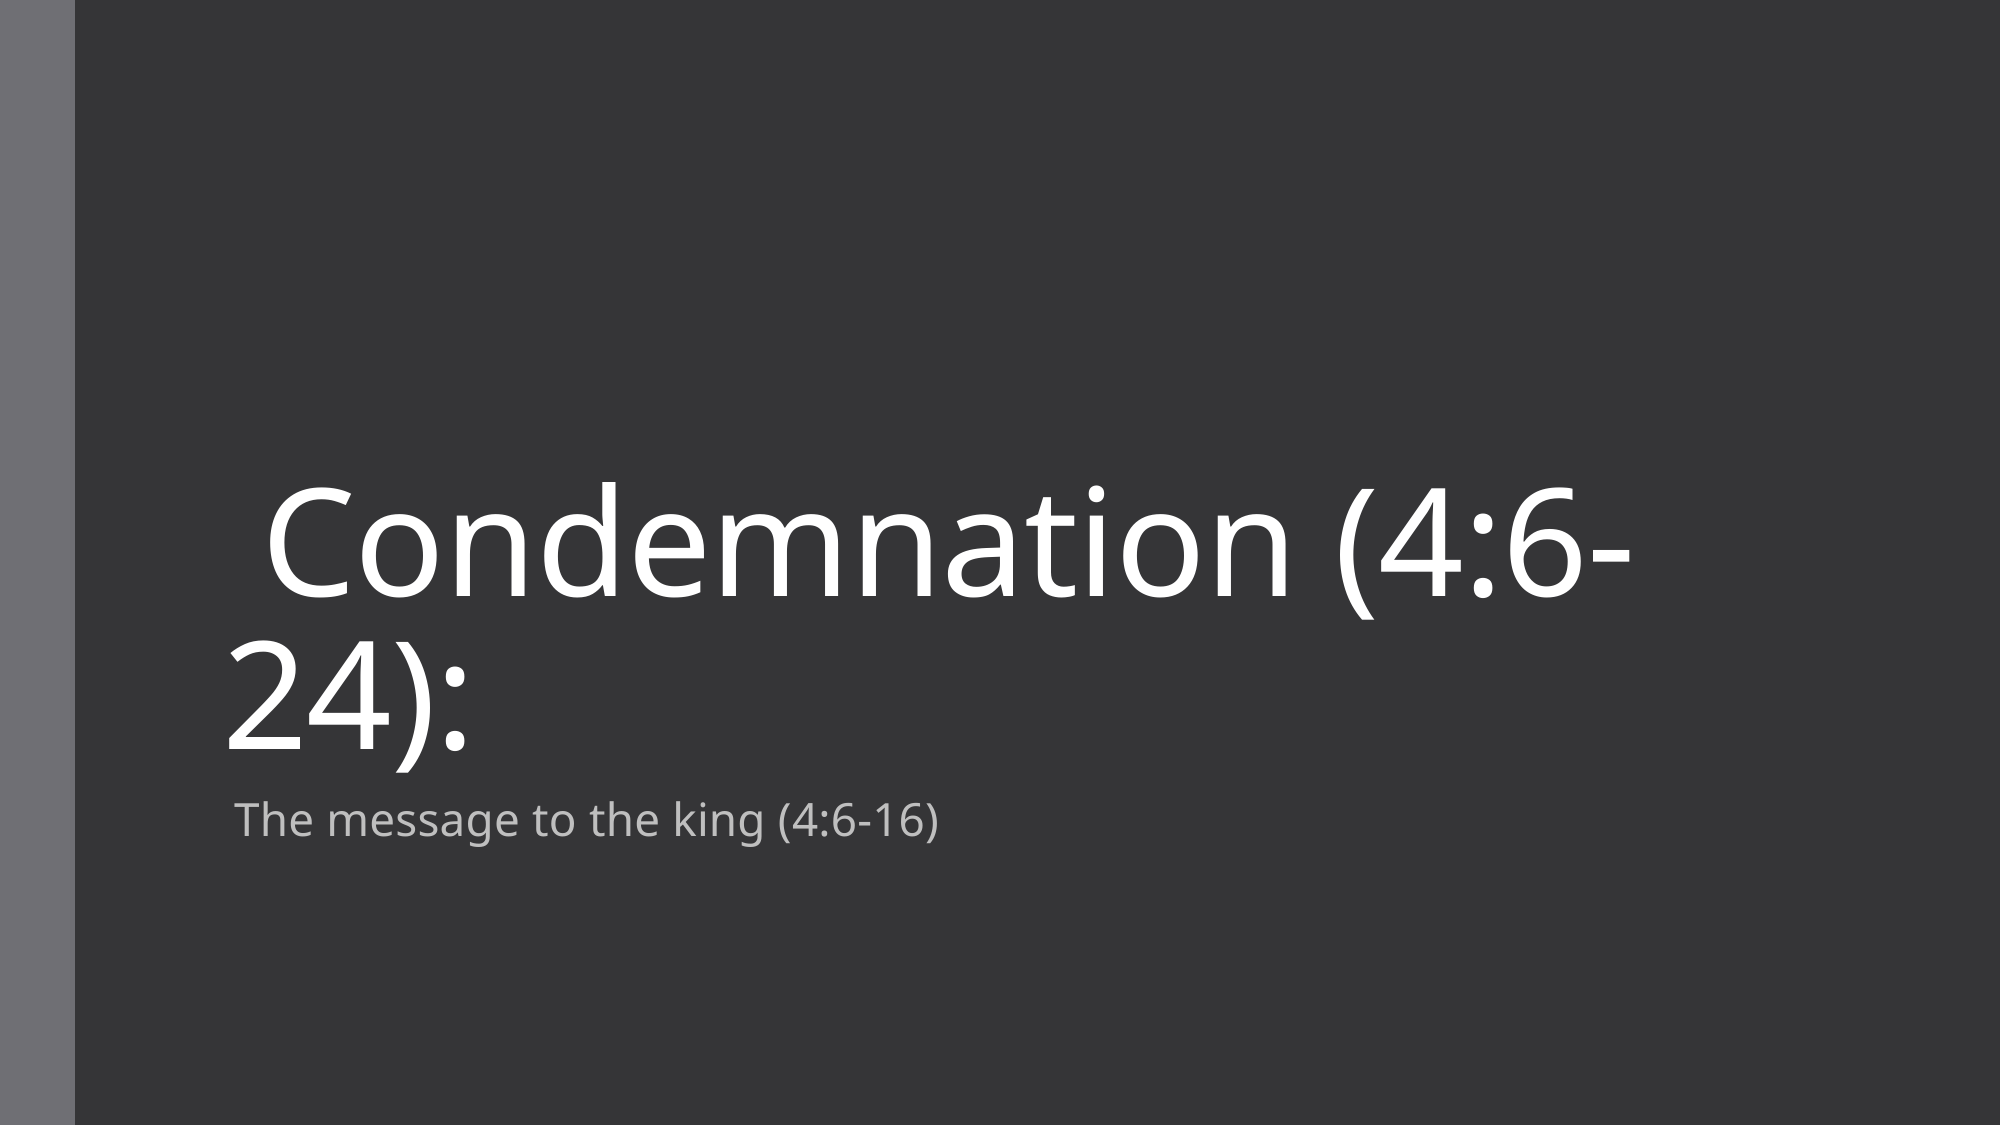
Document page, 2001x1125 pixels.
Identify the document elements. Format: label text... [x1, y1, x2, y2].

title Condemnation (4:6-24): [206, 124, 1752, 787]
subtitle The message to the king (4:6-16) [206, 787, 1752, 1066]
